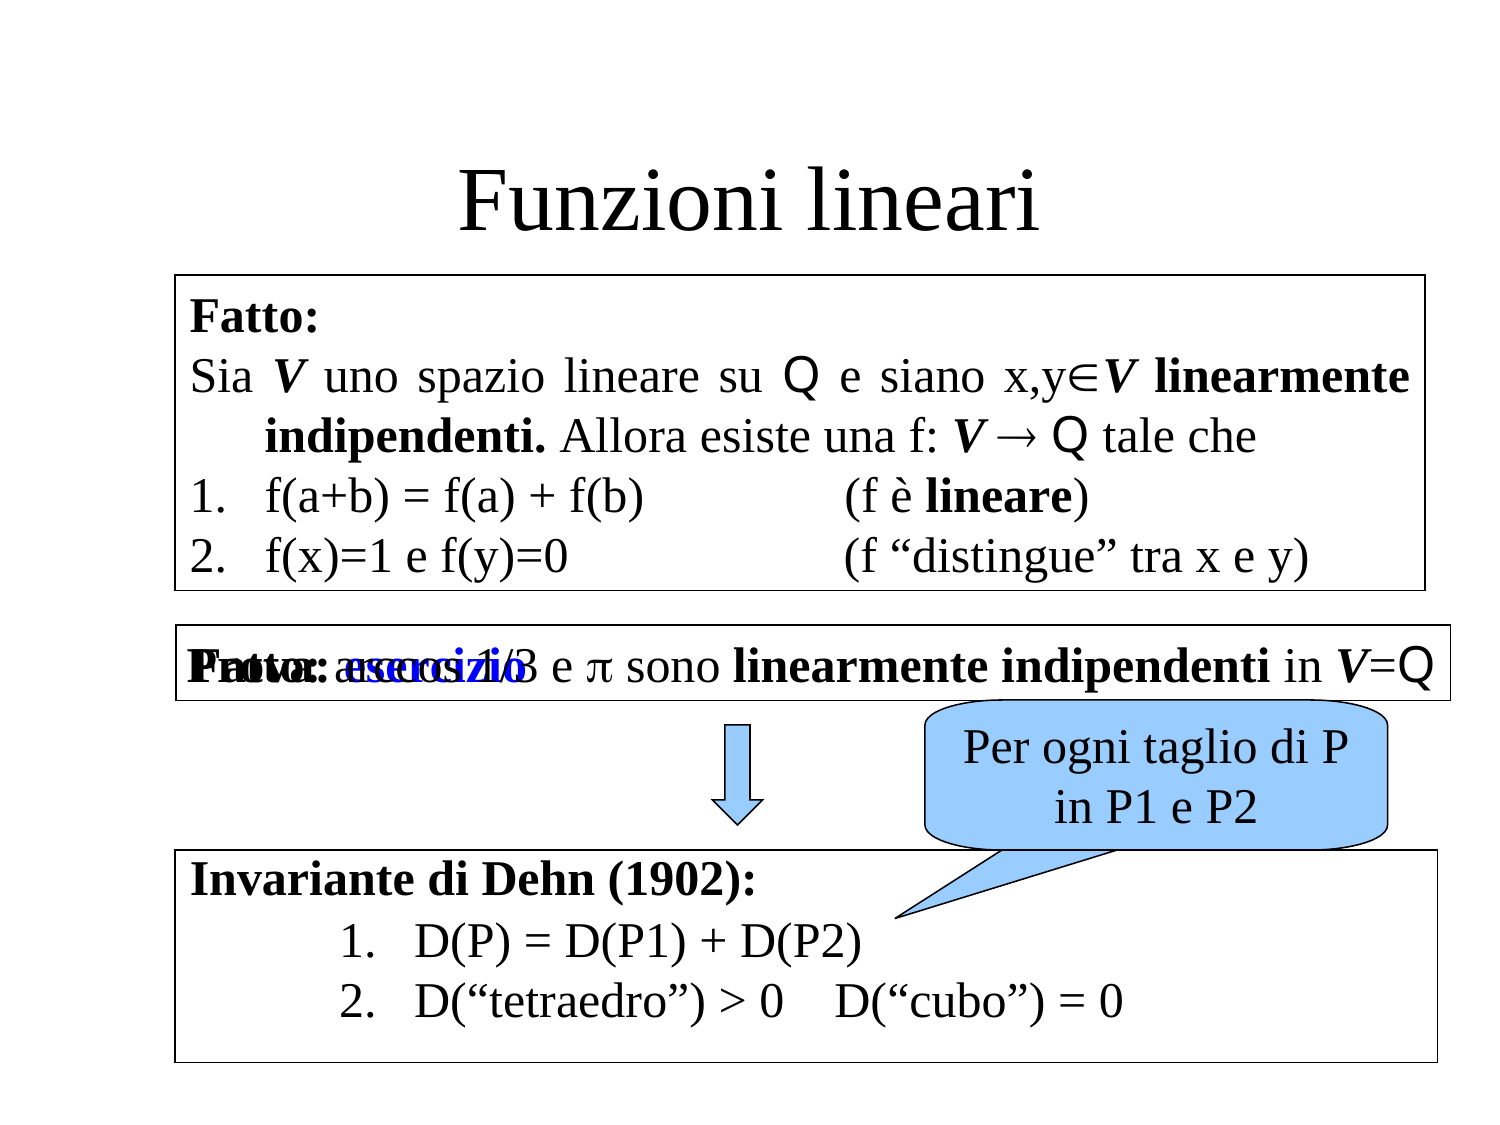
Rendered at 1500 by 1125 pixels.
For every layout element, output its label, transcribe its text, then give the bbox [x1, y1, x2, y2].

text_box Prova: esercizio [171, 624, 176, 701]
text_box Per ogni taglio di P in P1 e P2 [894, 851, 1114, 919]
text_box Fatto: Sia V uno spazio lineare su Q e siano x,yV linearmente indipendenti. Allora esiste una f: V  Q tale che f(a+b) = f(a) + f(b) (f è lineare) f(x)=1 e f(y)=0 (f “distingue” tra x e y) [174, 274, 1426, 591]
text_box [712, 724, 763, 826]
text_box Fatto: arccos 1/3 e  sono linearmente indipendenti in V=Q [176, 624, 1451, 701]
text_box Invariante di Dehn (1902): [175, 837, 774, 913]
text_box Per ogni taglio di P in P1 e P2 [924, 699, 1388, 849]
title Funzioni lineari [112, 99, 1388, 288]
text_box D(P) = D(P1) + D(P2) D(“tetraedro”) > 0 D(“cubo”) = 0 [324, 899, 1152, 1036]
